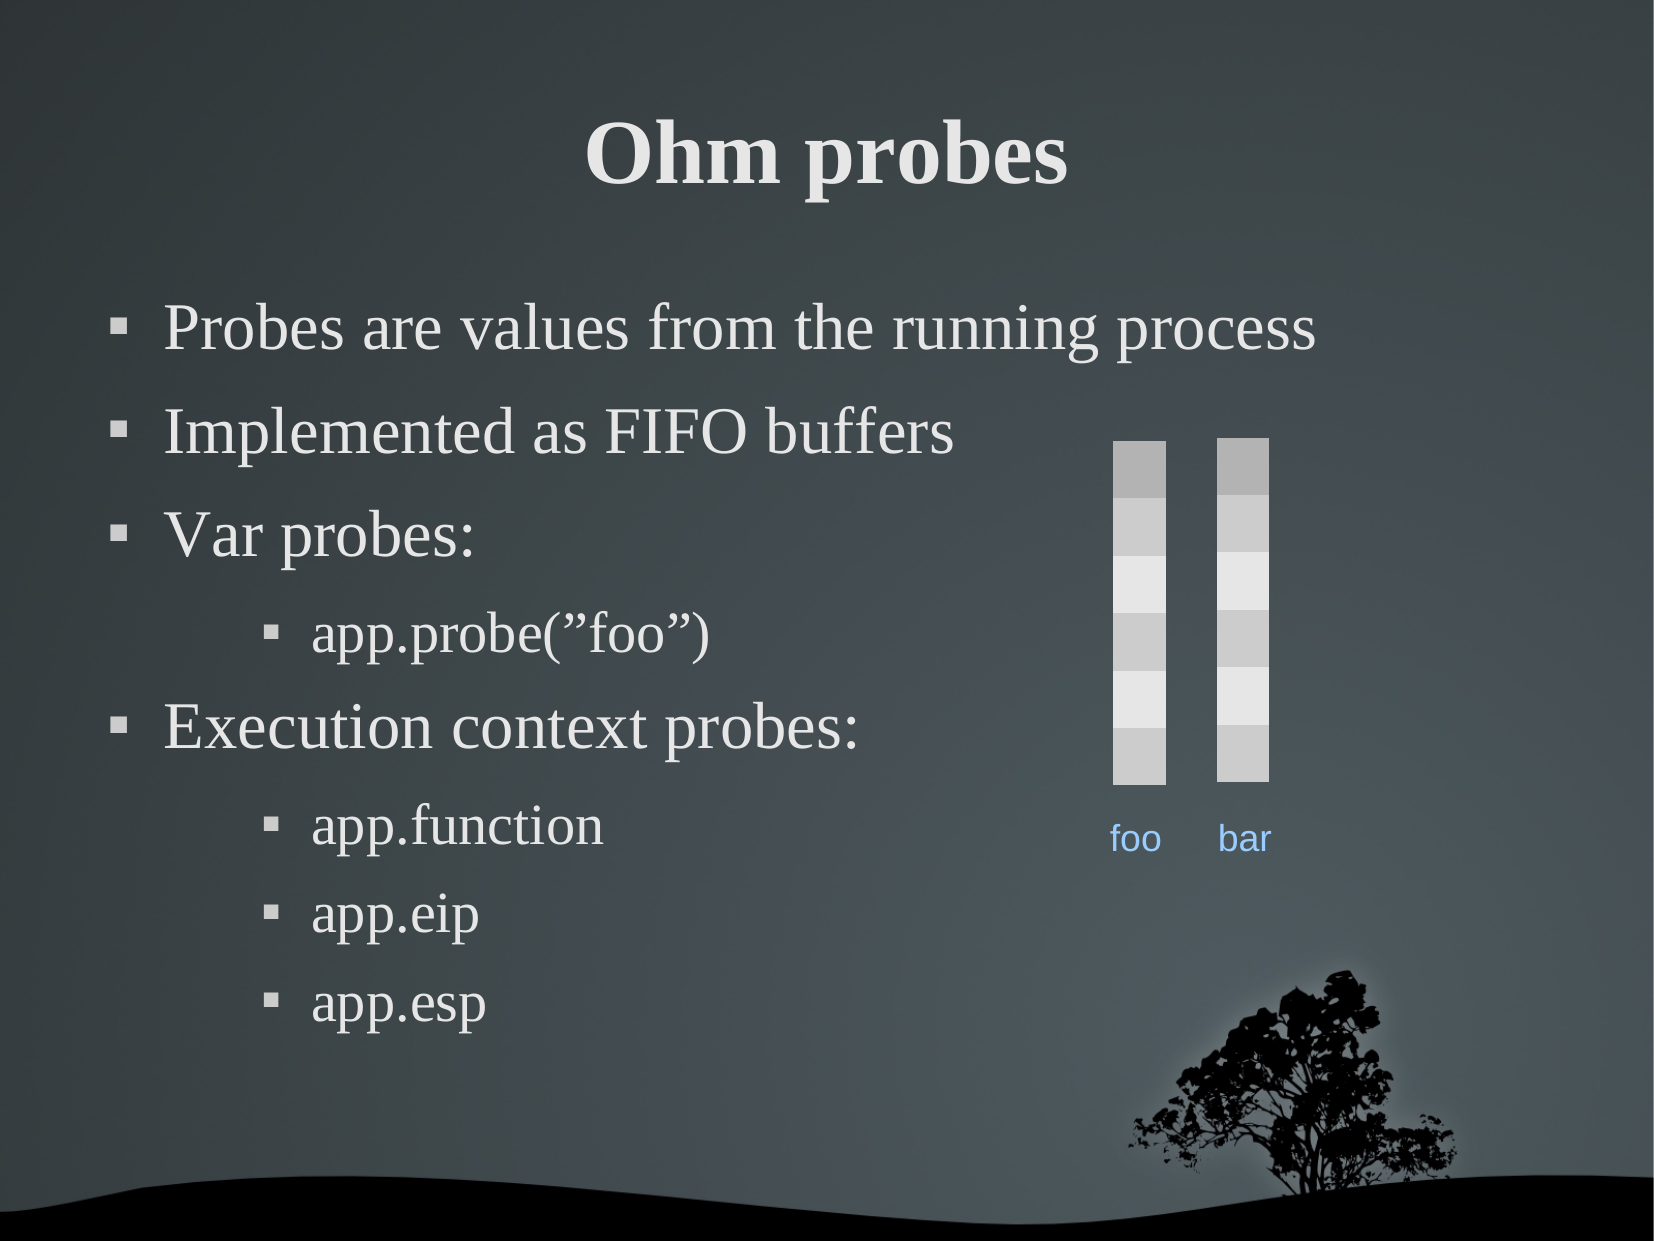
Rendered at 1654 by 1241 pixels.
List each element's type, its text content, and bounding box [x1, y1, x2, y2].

table_cell [1113, 728, 1166, 785]
table_header [1113, 441, 1166, 498]
picture [0, 0, 1654, 1241]
table_cell [1113, 613, 1166, 671]
table_cell [1113, 556, 1166, 613]
text_box foo [1095, 810, 1177, 867]
list Probes are values from the running process Implemented as FIFO buffers Var probes: app.probe(”foo”) Execution context probes: app.function app.eip app.esp [75, 290, 1381, 1109]
table_cell [1113, 498, 1166, 556]
text_box bar [1203, 810, 1287, 867]
title Ohm probes [82, 49, 1571, 257]
table_cell [1113, 671, 1166, 728]
